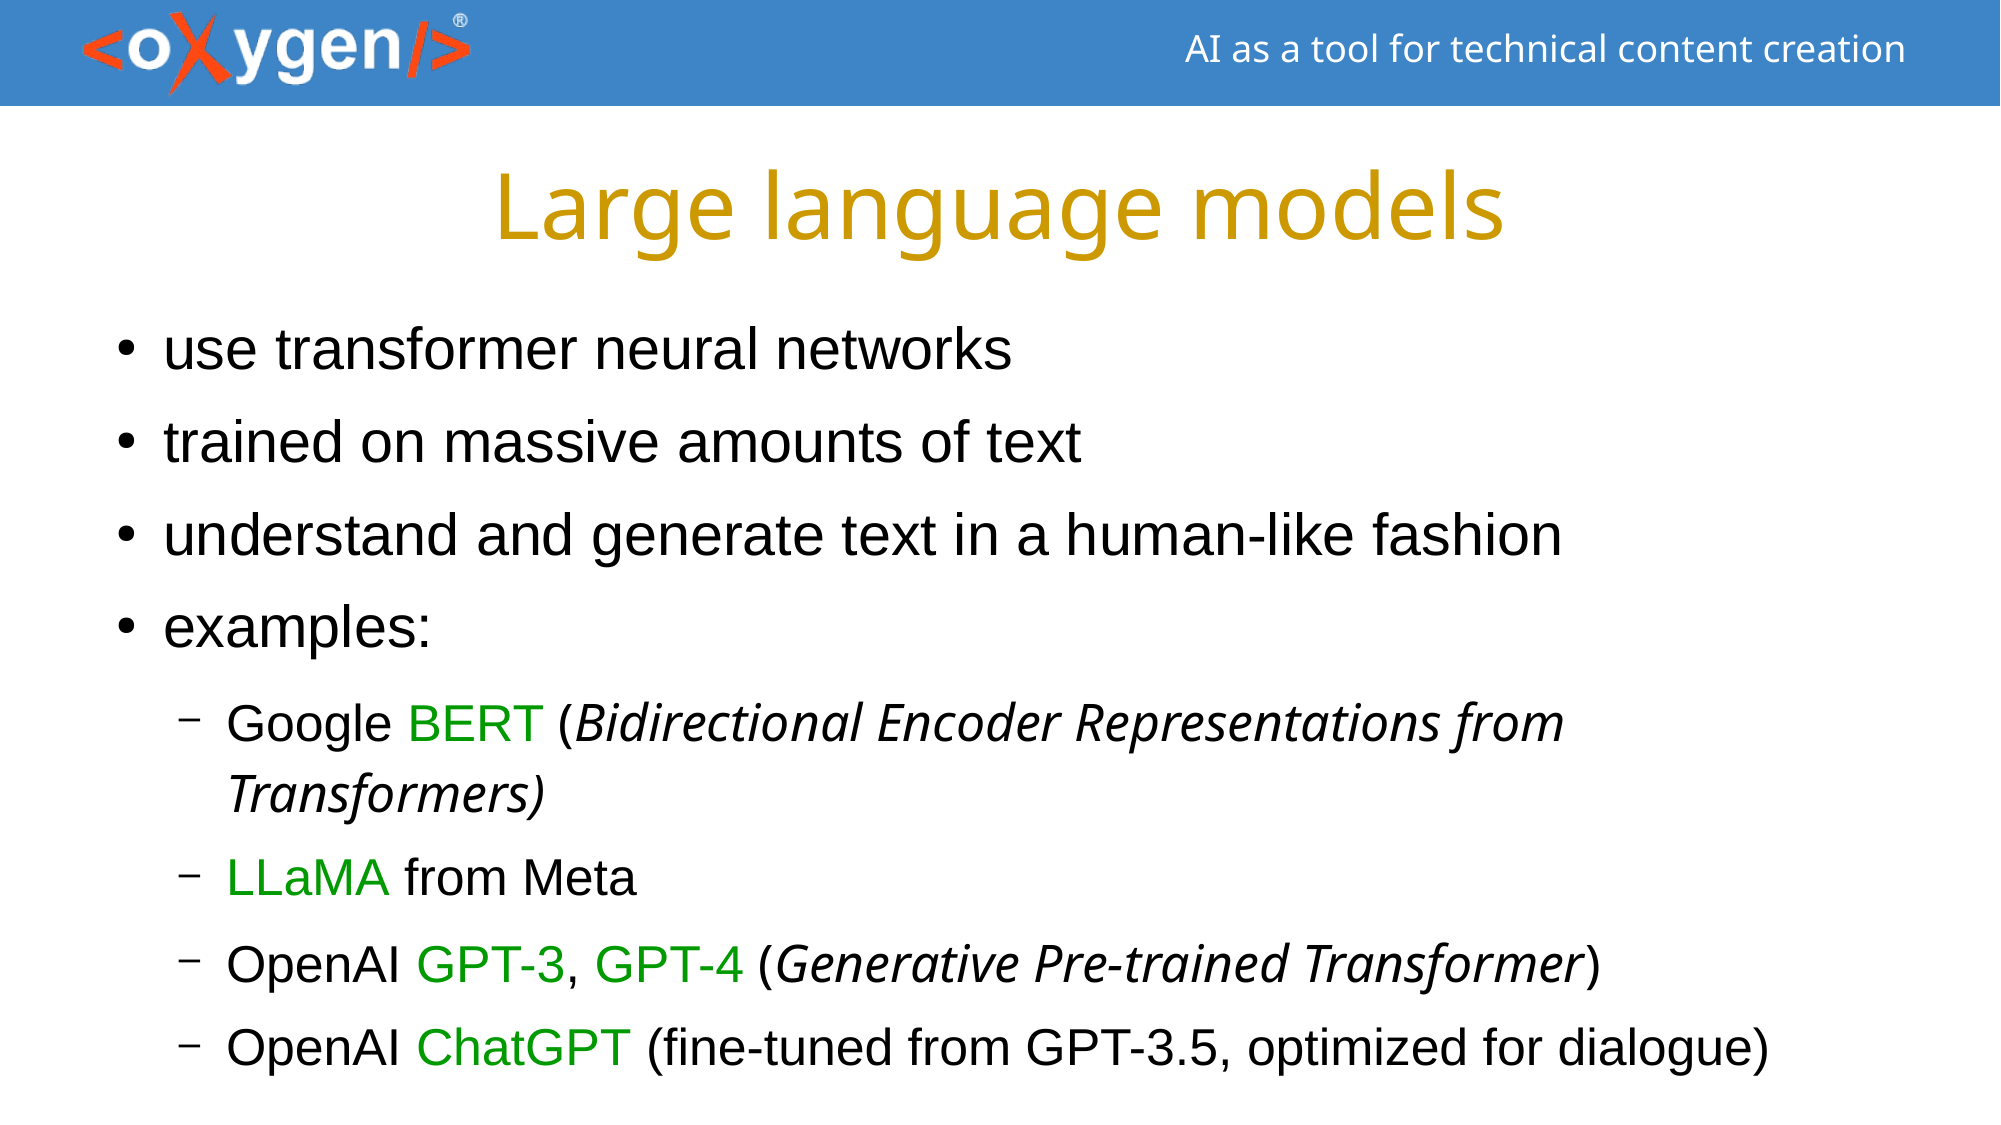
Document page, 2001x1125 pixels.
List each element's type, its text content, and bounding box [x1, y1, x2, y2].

picture [75, 0, 488, 106]
title Large language models [99, 109, 1900, 298]
list use transformer neural networks trained on massive amounts of text understand and generate text in a human-like fashion examples: Google BERT (Bidirectional Encoder Representations from Transformers) LLaMA from Meta OpenAI GPT-3, GPT-4 (Generative Pre-trained Transformer) OpenAI ChatGPT (fine-tuned from GPT-3.5, optimized for dialogue) [99, 316, 1900, 1083]
